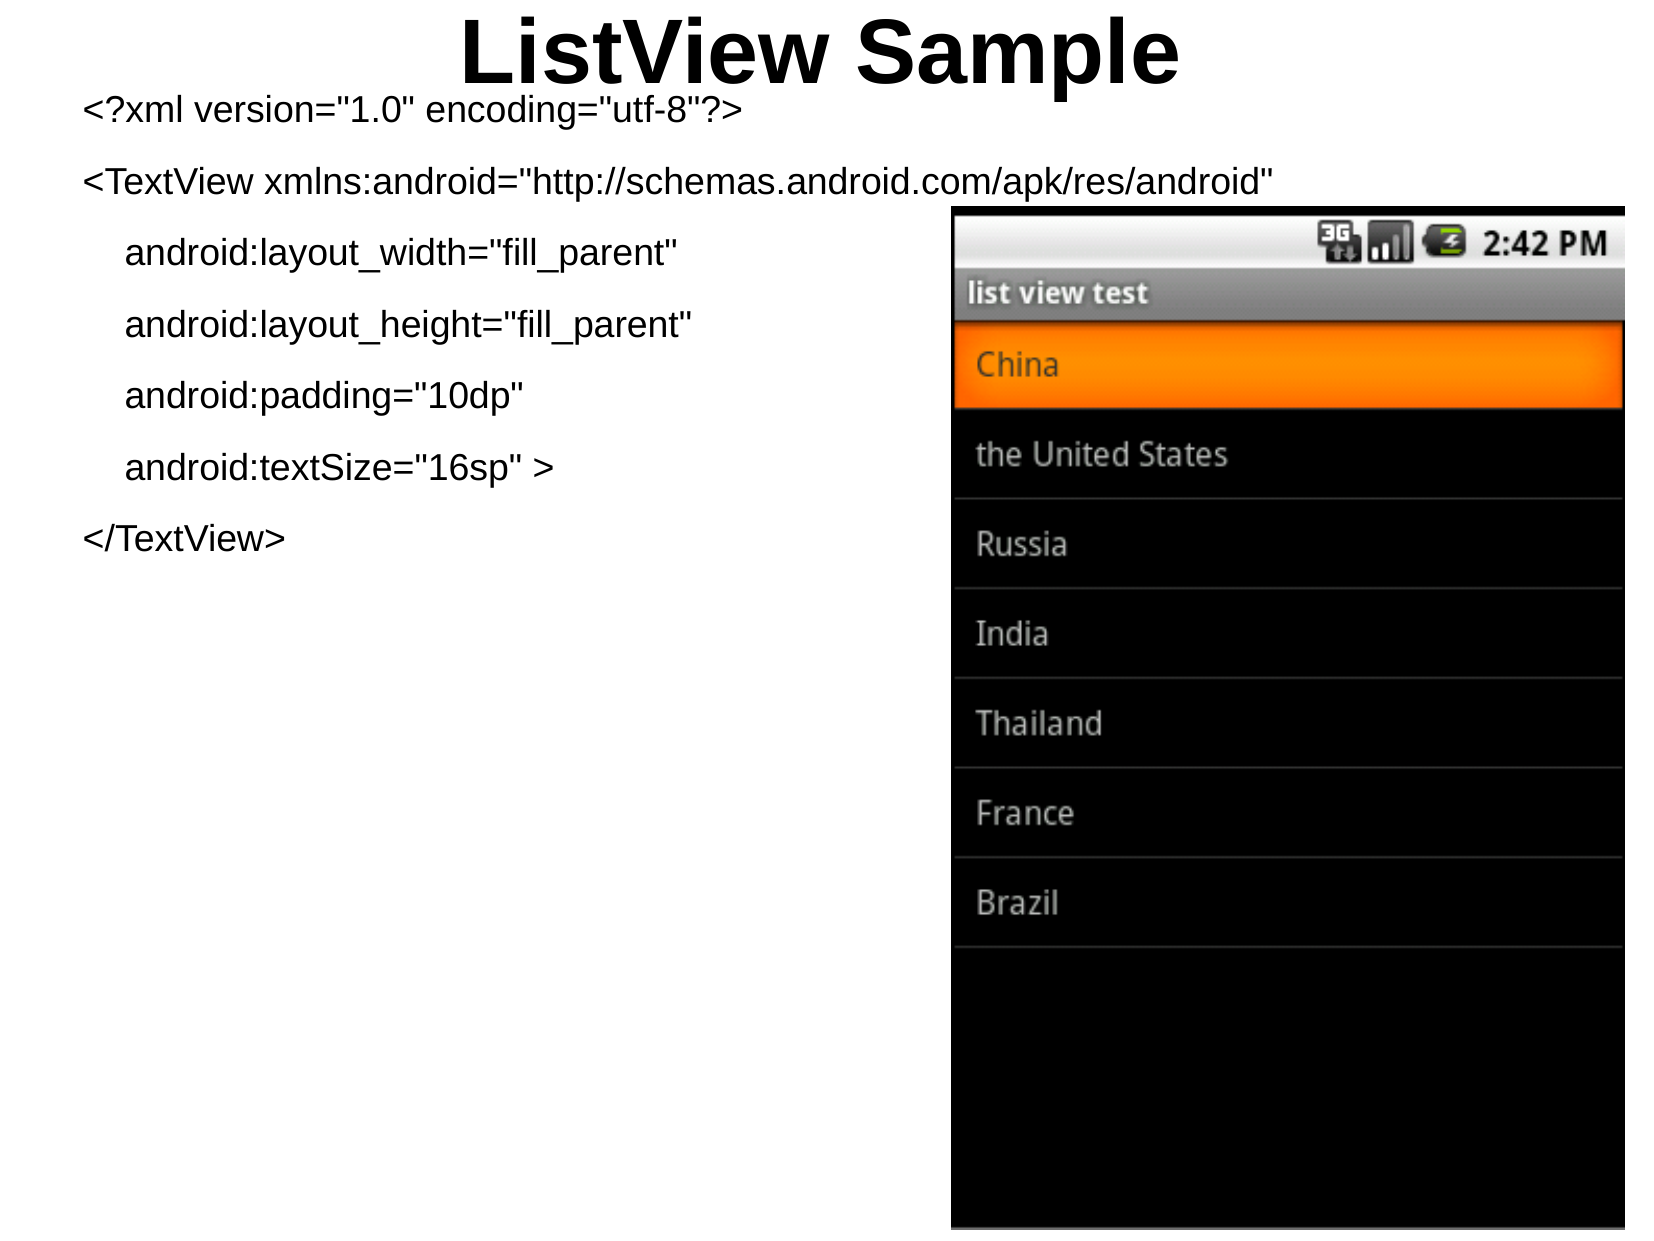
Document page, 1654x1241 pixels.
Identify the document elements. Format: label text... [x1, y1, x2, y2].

list <?xml version="1.0" encoding="utf-8"?> <TextView xmlns:android="http://schemas.android.com/apk/res/android" android:layout_width="fill_parent" android:layout_height="fill_parent" android:padding="10dp" android:textSize="16sp" > </TextView> [82, 88, 1571, 1211]
picture [951, 206, 1625, 1230]
title ListView Sample [76, 0, 1565, 148]
